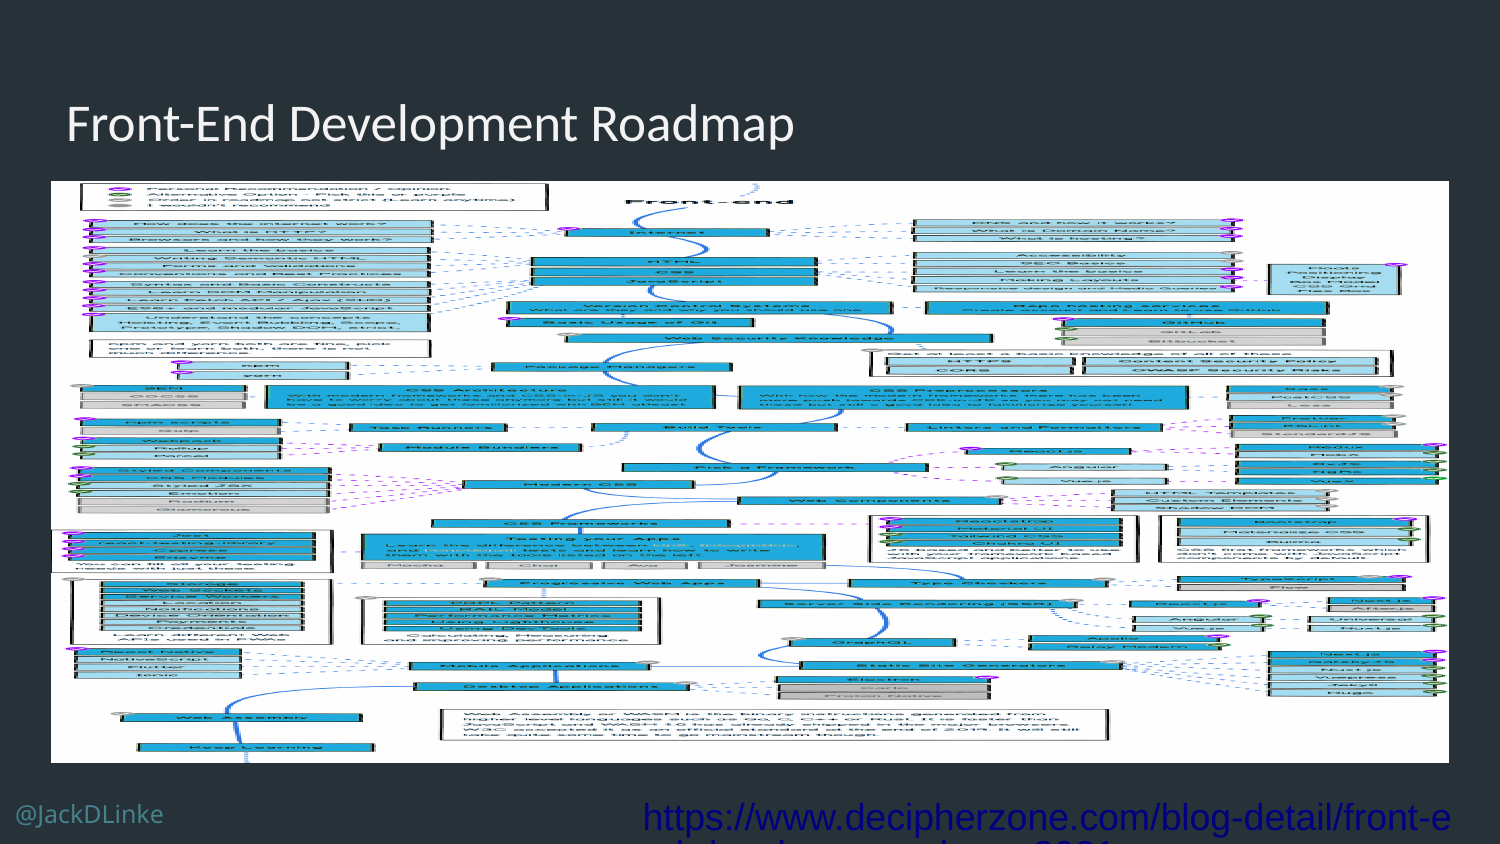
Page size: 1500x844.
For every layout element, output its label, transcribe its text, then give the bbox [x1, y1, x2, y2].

title Front-End Development Roadmap [51, 72, 1449, 167]
picture [51, 181, 1449, 763]
text_box https://www.decipherzone.com/blog-detail/front-end-developer-roadmap-2021 [627, 777, 1473, 844]
